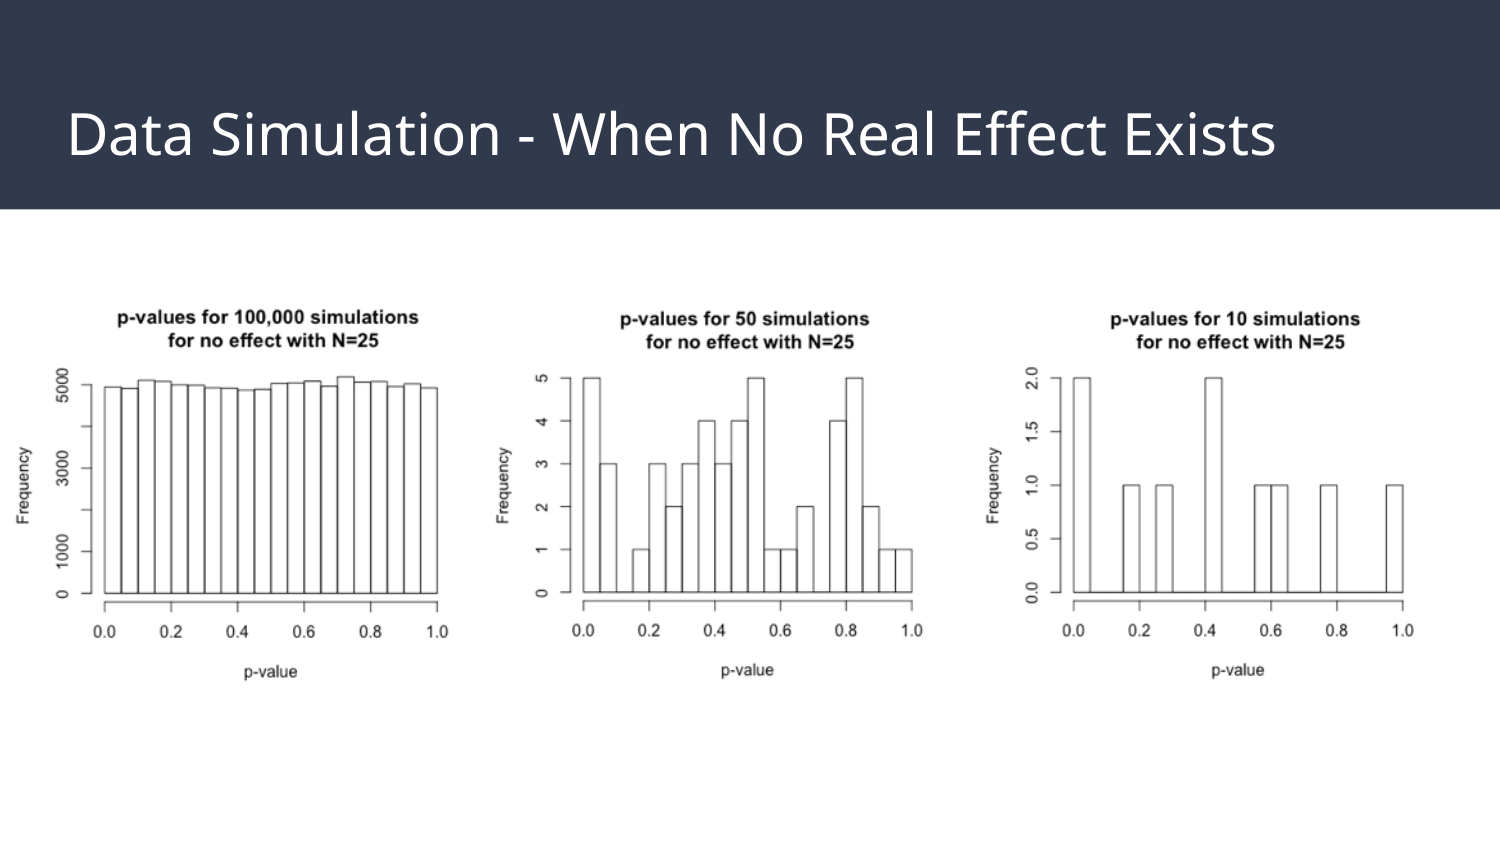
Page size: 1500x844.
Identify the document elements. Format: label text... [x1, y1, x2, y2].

picture [11, 288, 966, 702]
picture [981, 290, 1457, 700]
title Data Simulation - When No Real Effect Exists [51, 82, 1449, 185]
